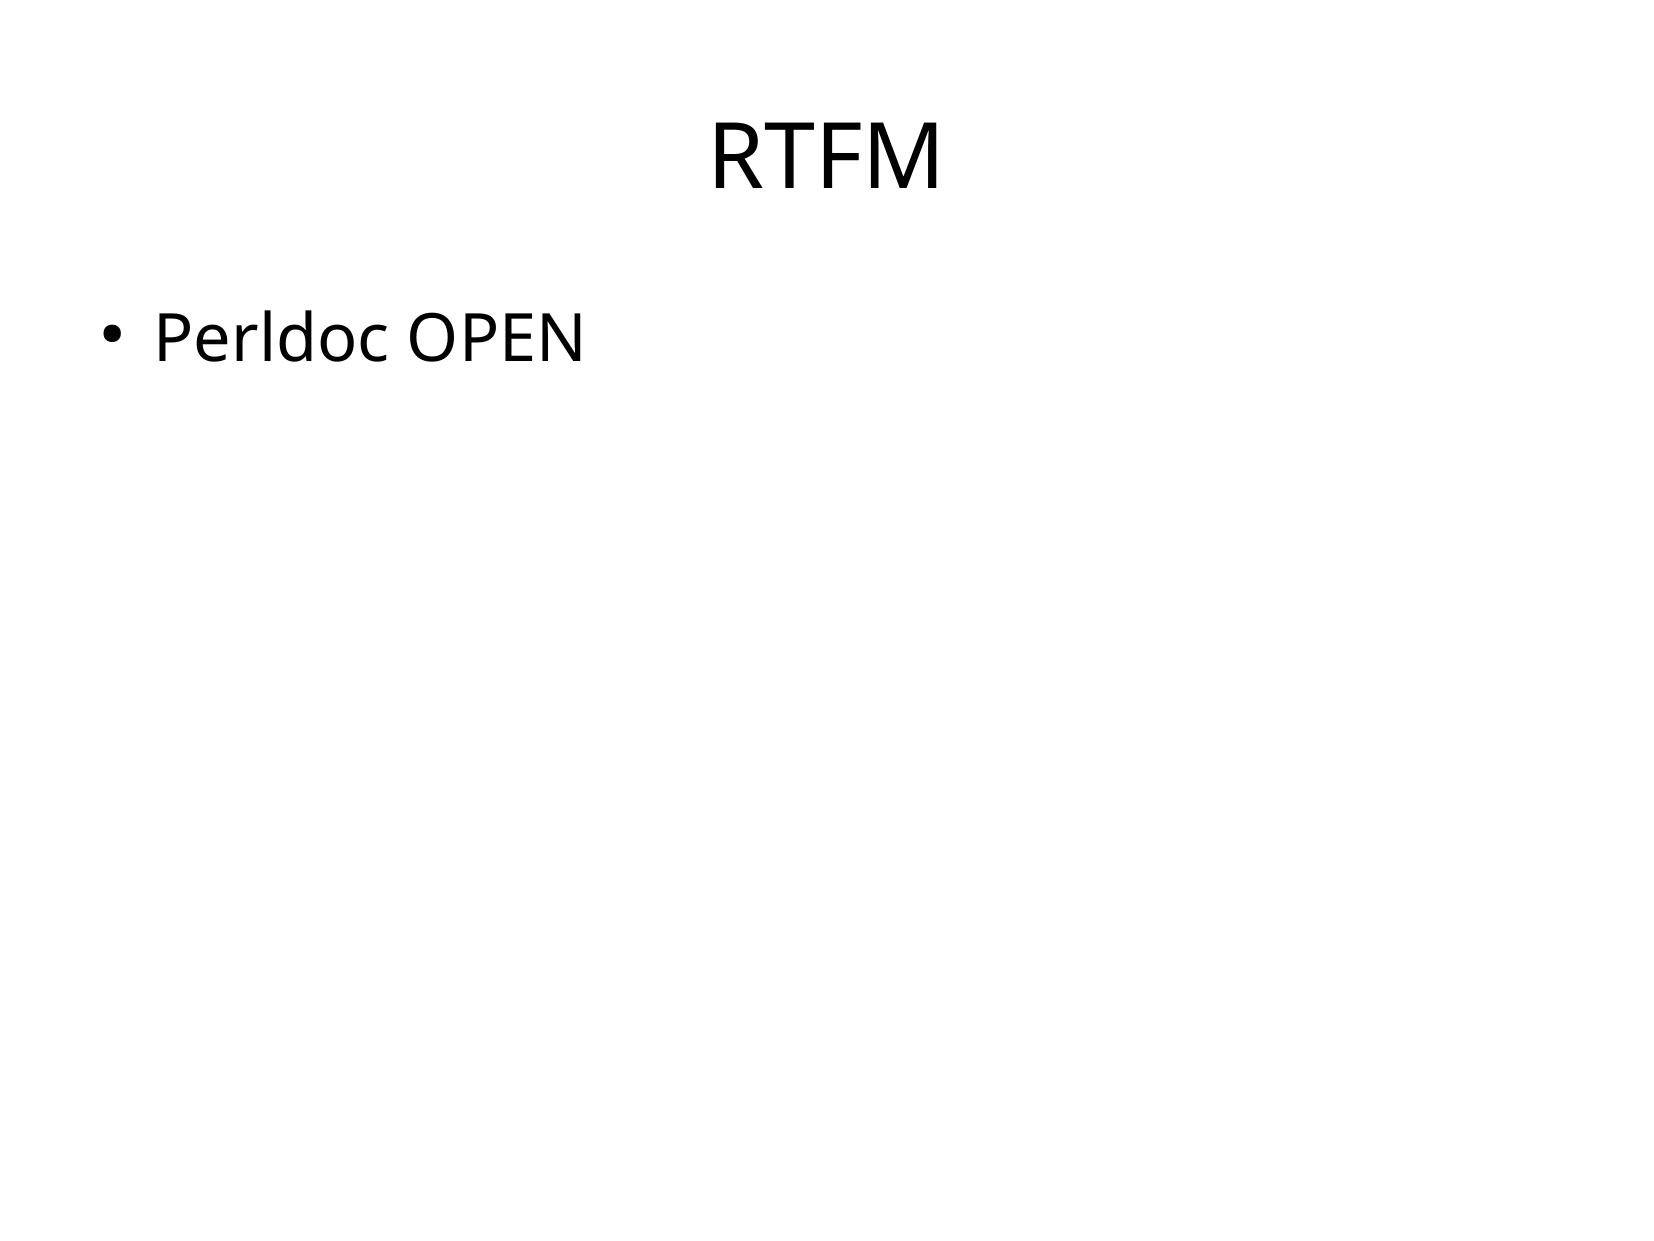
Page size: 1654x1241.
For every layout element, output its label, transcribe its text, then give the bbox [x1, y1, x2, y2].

list Perldoc OPEN [82, 290, 1571, 1109]
title RTFM [82, 49, 1571, 257]
